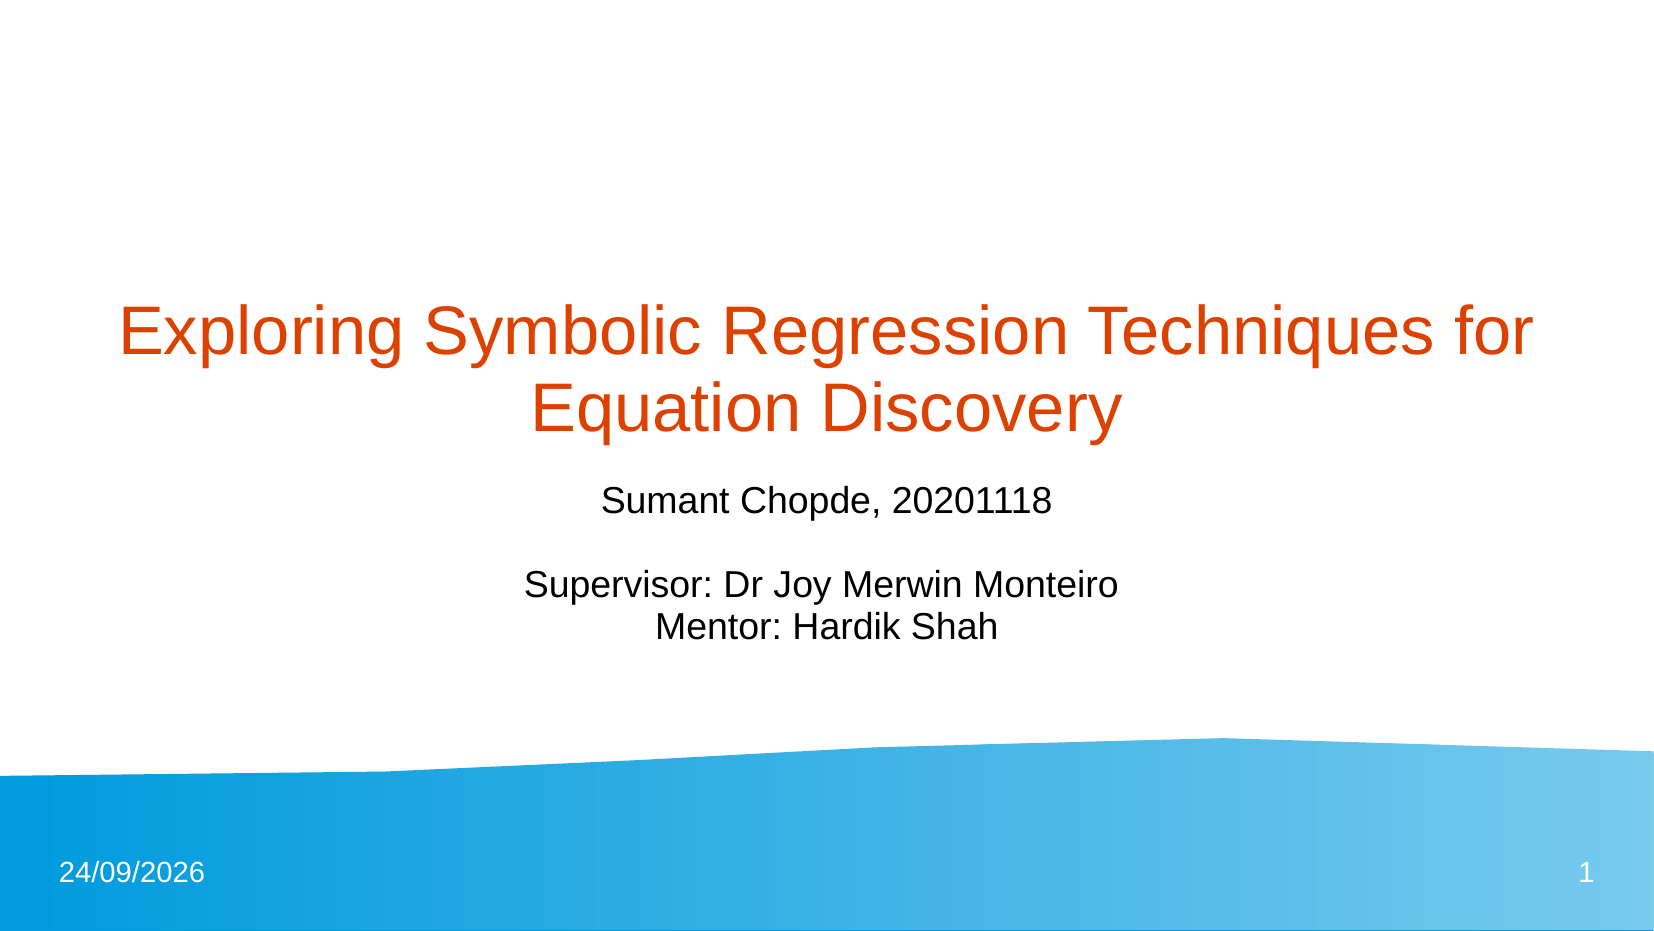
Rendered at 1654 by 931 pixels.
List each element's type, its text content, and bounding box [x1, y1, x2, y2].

text_box Sumant Chopde, 20201118 Supervisor: Dr Joy Merwin Monteiro Mentor: Hardik Shah [472, 472, 1182, 656]
title Exploring Symbolic Regression Techniques for Equation Discovery [88, 265, 1565, 473]
